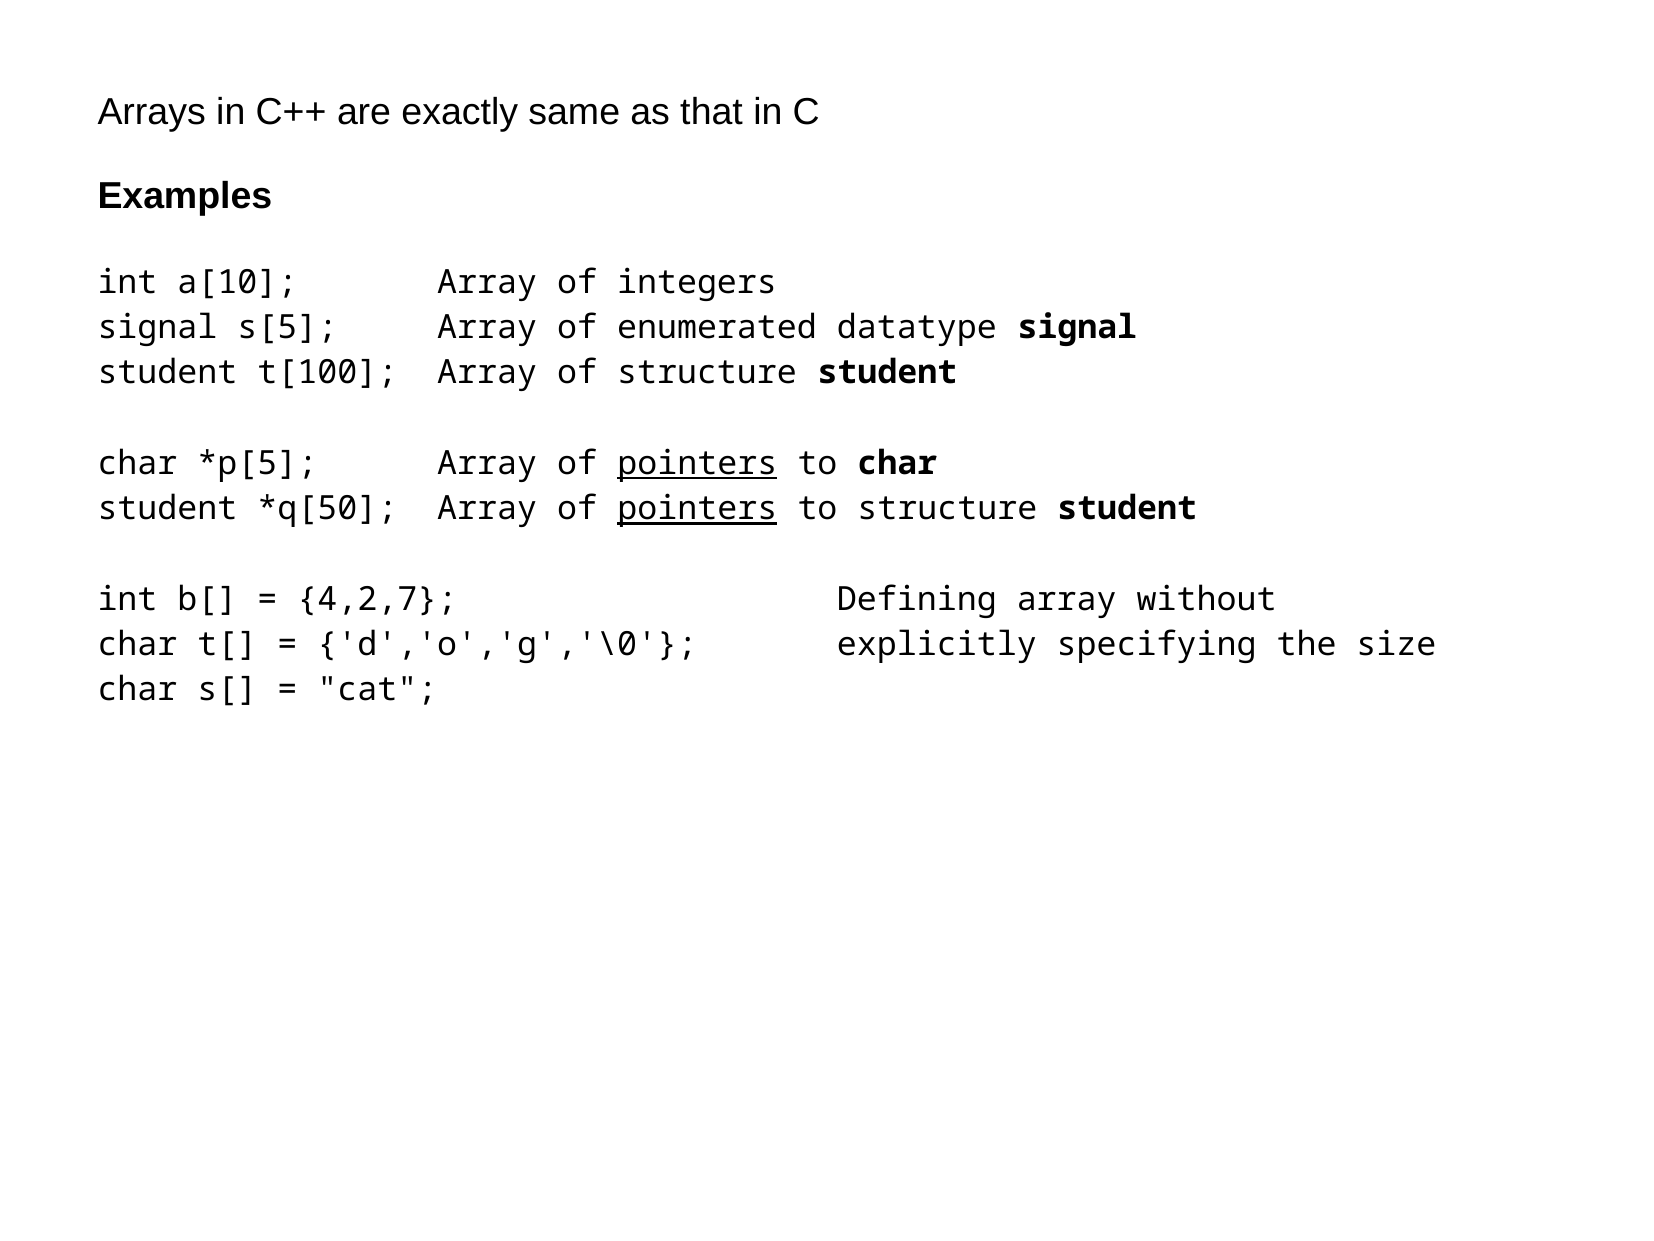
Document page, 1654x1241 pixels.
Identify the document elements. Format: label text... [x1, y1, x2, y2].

text_box Arrays in C++ are exactly same as that in C Examples int a[10]; Array of integers signal s[5]; Array of enumerated datatype signal student t[100]; Array of structure student char *p[5]; Array of pointers to char student *q[50]; Array of pointers to structure student int b[] = {4,2,7}; Defining array without char t[] = {'d','o','g','\0'}; explicitly specifying the size char s[] = "cat"; [82, 82, 1453, 657]
